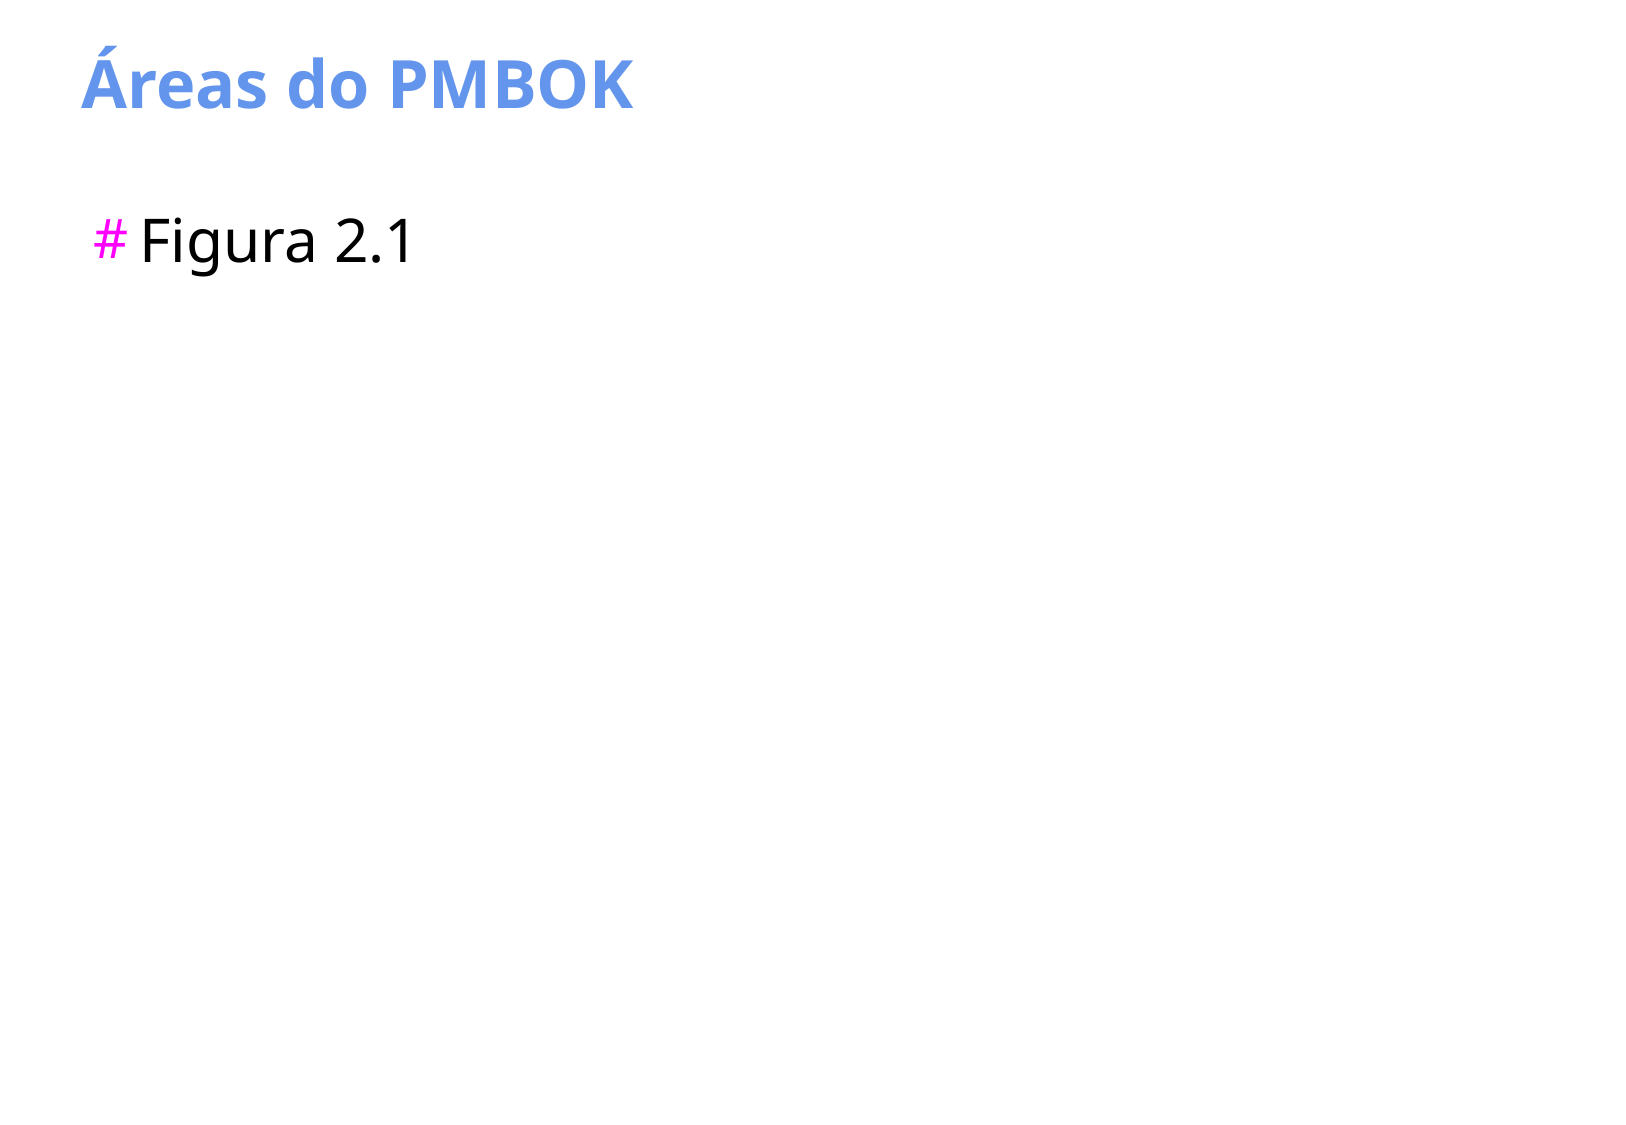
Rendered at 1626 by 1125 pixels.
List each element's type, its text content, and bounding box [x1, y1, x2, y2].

title Áreas do PMBOK [81, 41, 1544, 122]
list Figura 2.1 [81, 165, 1544, 1016]
